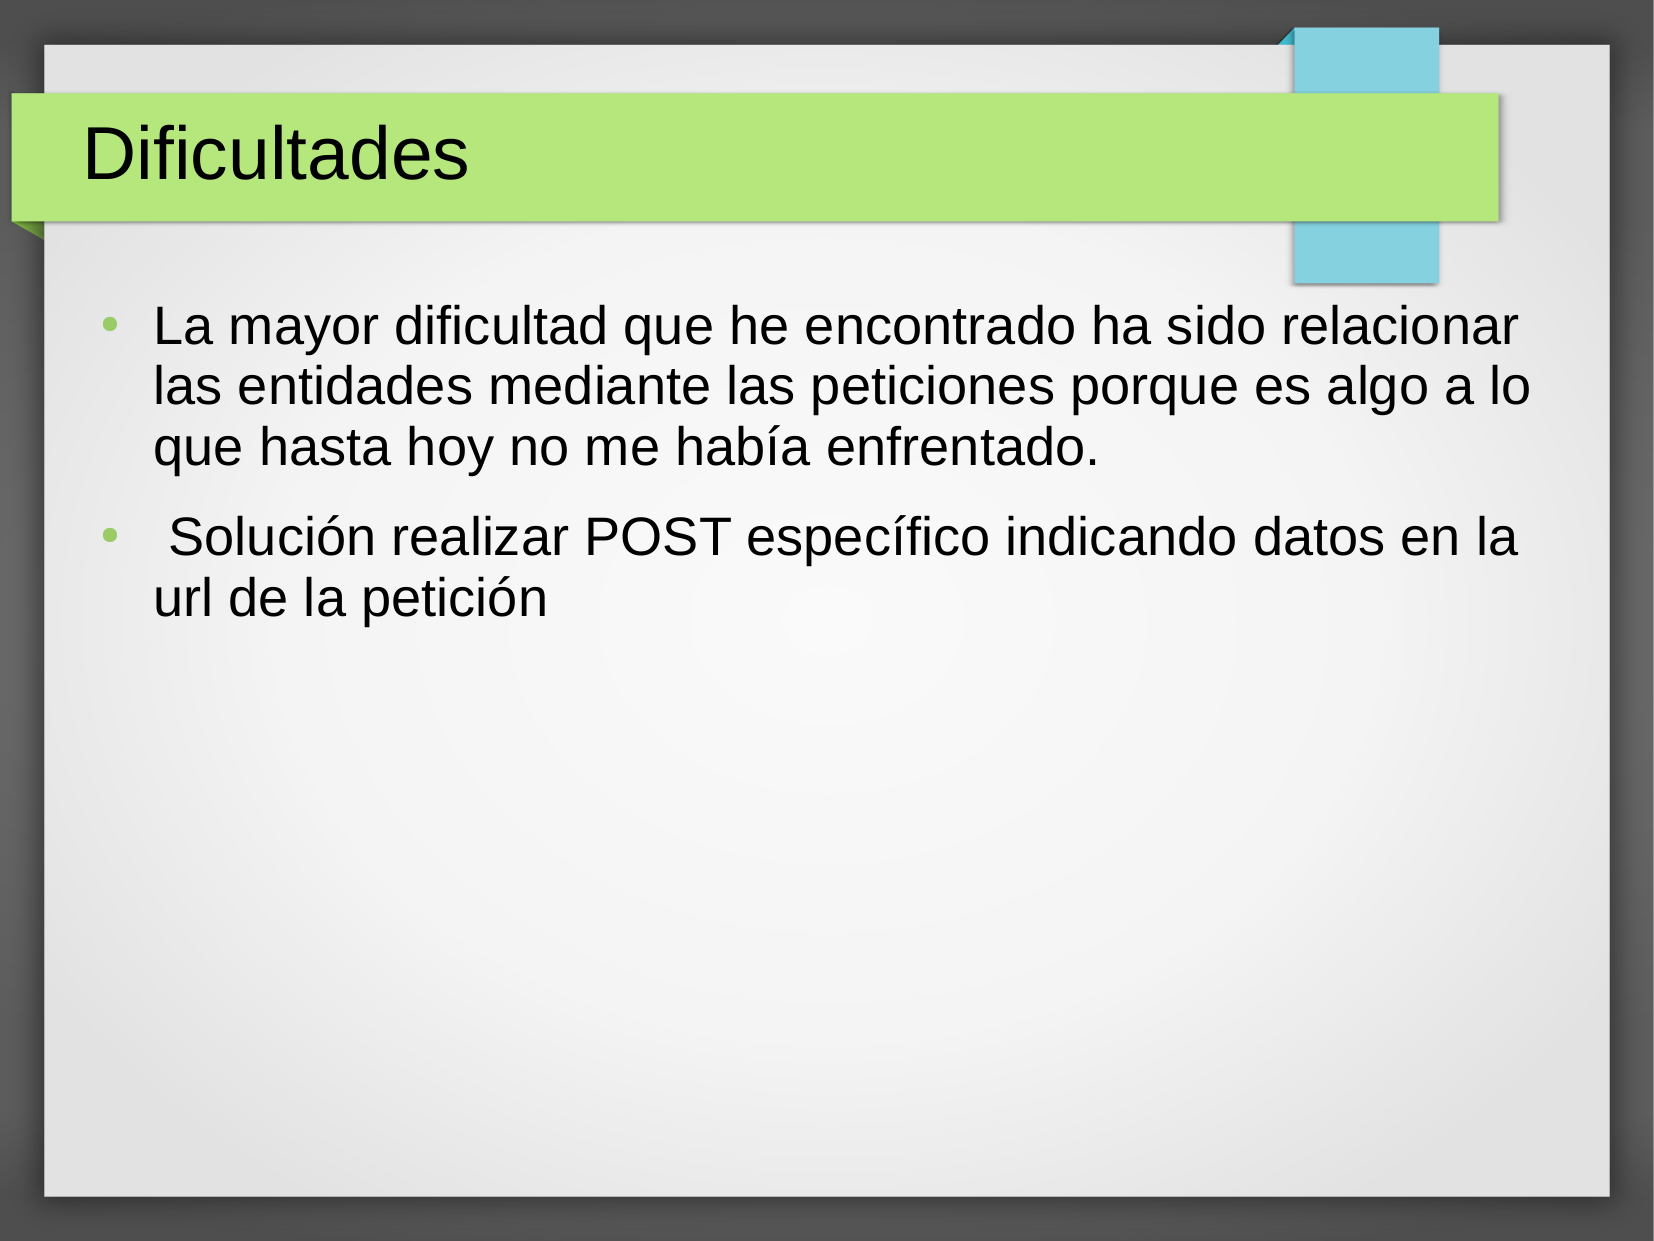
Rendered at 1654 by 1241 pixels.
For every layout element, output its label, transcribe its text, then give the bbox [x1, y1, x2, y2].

list La mayor dificultad que he encontrado ha sido relacionar las entidades mediante las peticiones porque es algo a lo que hasta hoy no me había enfrentado. Solución realizar POST específico indicando datos en la url de la petición [82, 295, 1571, 1015]
picture [0, 0, 1654, 1241]
title Dificultades [82, 94, 1264, 213]
